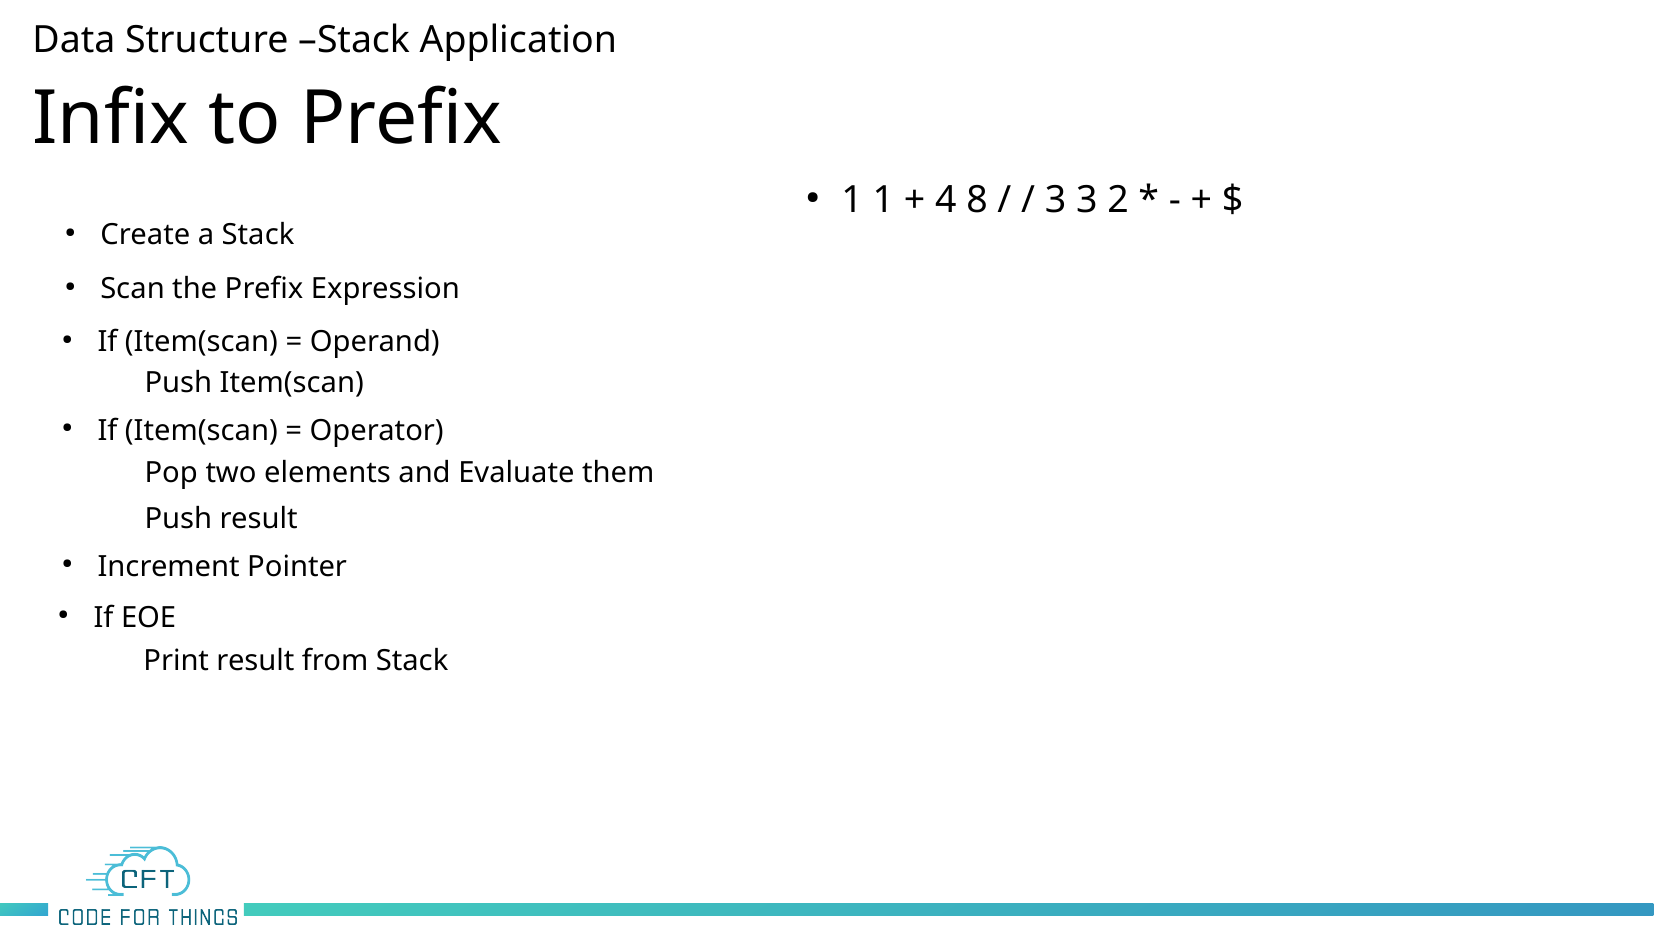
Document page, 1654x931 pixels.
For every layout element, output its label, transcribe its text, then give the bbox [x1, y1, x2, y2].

text_box Push Item(scan) [94, 373, 426, 401]
text_box If EOE [43, 588, 375, 638]
text_box Print result from Stack [93, 631, 615, 691]
text_box If (Item(scan) = Operand) [47, 312, 491, 373]
text_box Scan the Prefix Expression [50, 259, 537, 319]
text_box Create a Stack [50, 206, 355, 266]
text_box Pop two elements and Evaluate them [94, 443, 709, 502]
title Data Structure –Stack Application Infix to Prefix [32, 12, 1536, 166]
text_box Increment Pointer [47, 537, 621, 597]
text_box 1 1 + 4 8 / / 3 3 2 * - + $ [791, 165, 1377, 225]
picture [59, 846, 237, 925]
text_box If (Item(scan) = Operator) [47, 401, 496, 461]
text_box Push result [94, 490, 426, 550]
